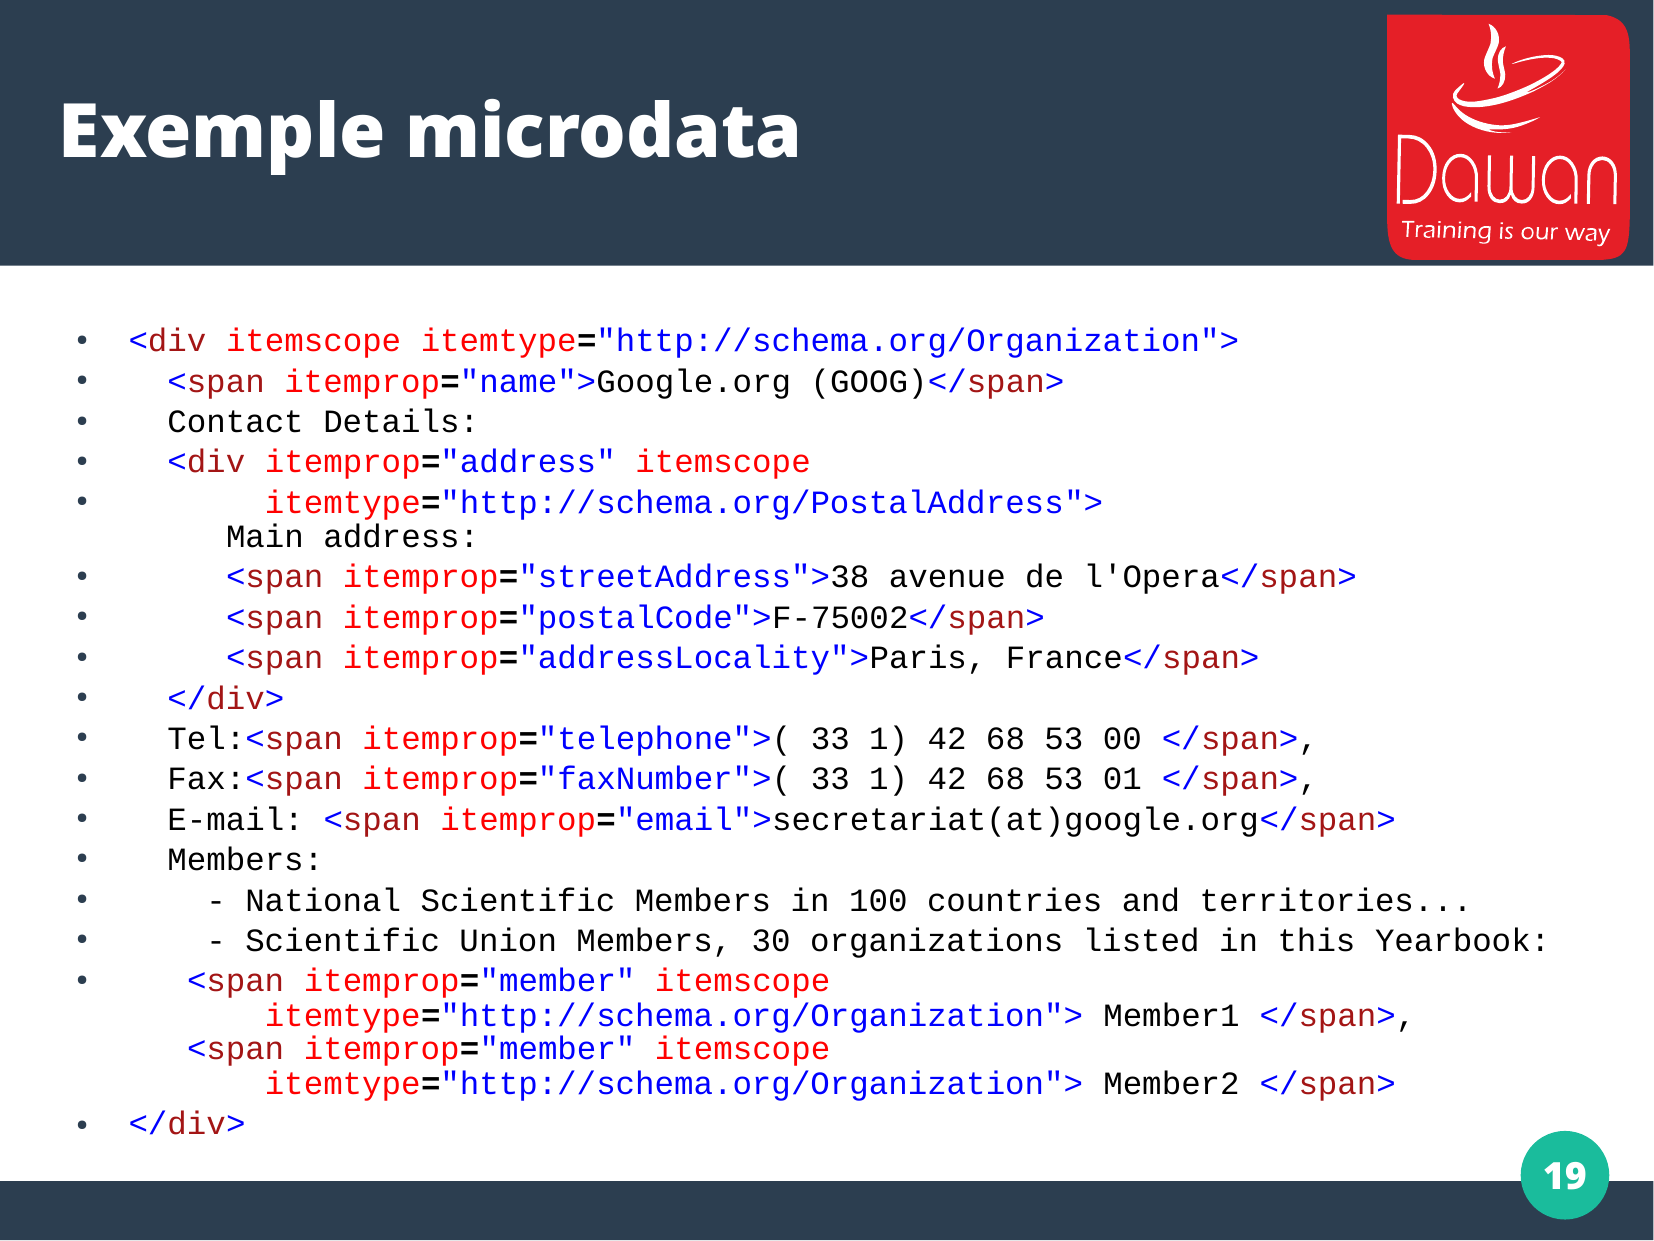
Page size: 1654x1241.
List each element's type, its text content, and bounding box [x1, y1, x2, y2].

title Exemple microdata [59, 49, 1387, 207]
picture [1387, 14, 1630, 260]
list <div itemscope itemtype="http://schema.org/Organization"> <span itemprop="name">Google.org (GOOG)</span> Contact Details: <div itemprop="address" itemscope itemtype="http://schema.org/PostalAddress"> Main address: <span itemprop="streetAddress">38 avenue de l'Opera</span> <span itemprop="postalCode">F-75002</span> <span itemprop="addressLocality">Paris, France</span> </div> Tel:<span itemprop="telephone">( 33 1) 42 68 53 00 </span>, Fax:<span itemprop="faxNumber">( 33 1) 42 68 53 01 </span>, E-mail: <span itemprop="email">secretariat(at)google.org</span> Members: - National Scientific Members in 100 countries and territories... - Scientific Union Members, 30 organizations listed in this Yearbook: <span itemprop="member" itemscope itemtype="http://schema.org/Organization"> Member1 </span>, <span itemprop="member" itemscope itemtype="http://schema.org/Organization"> Member2 </span> </div> [59, 324, 1595, 1152]
